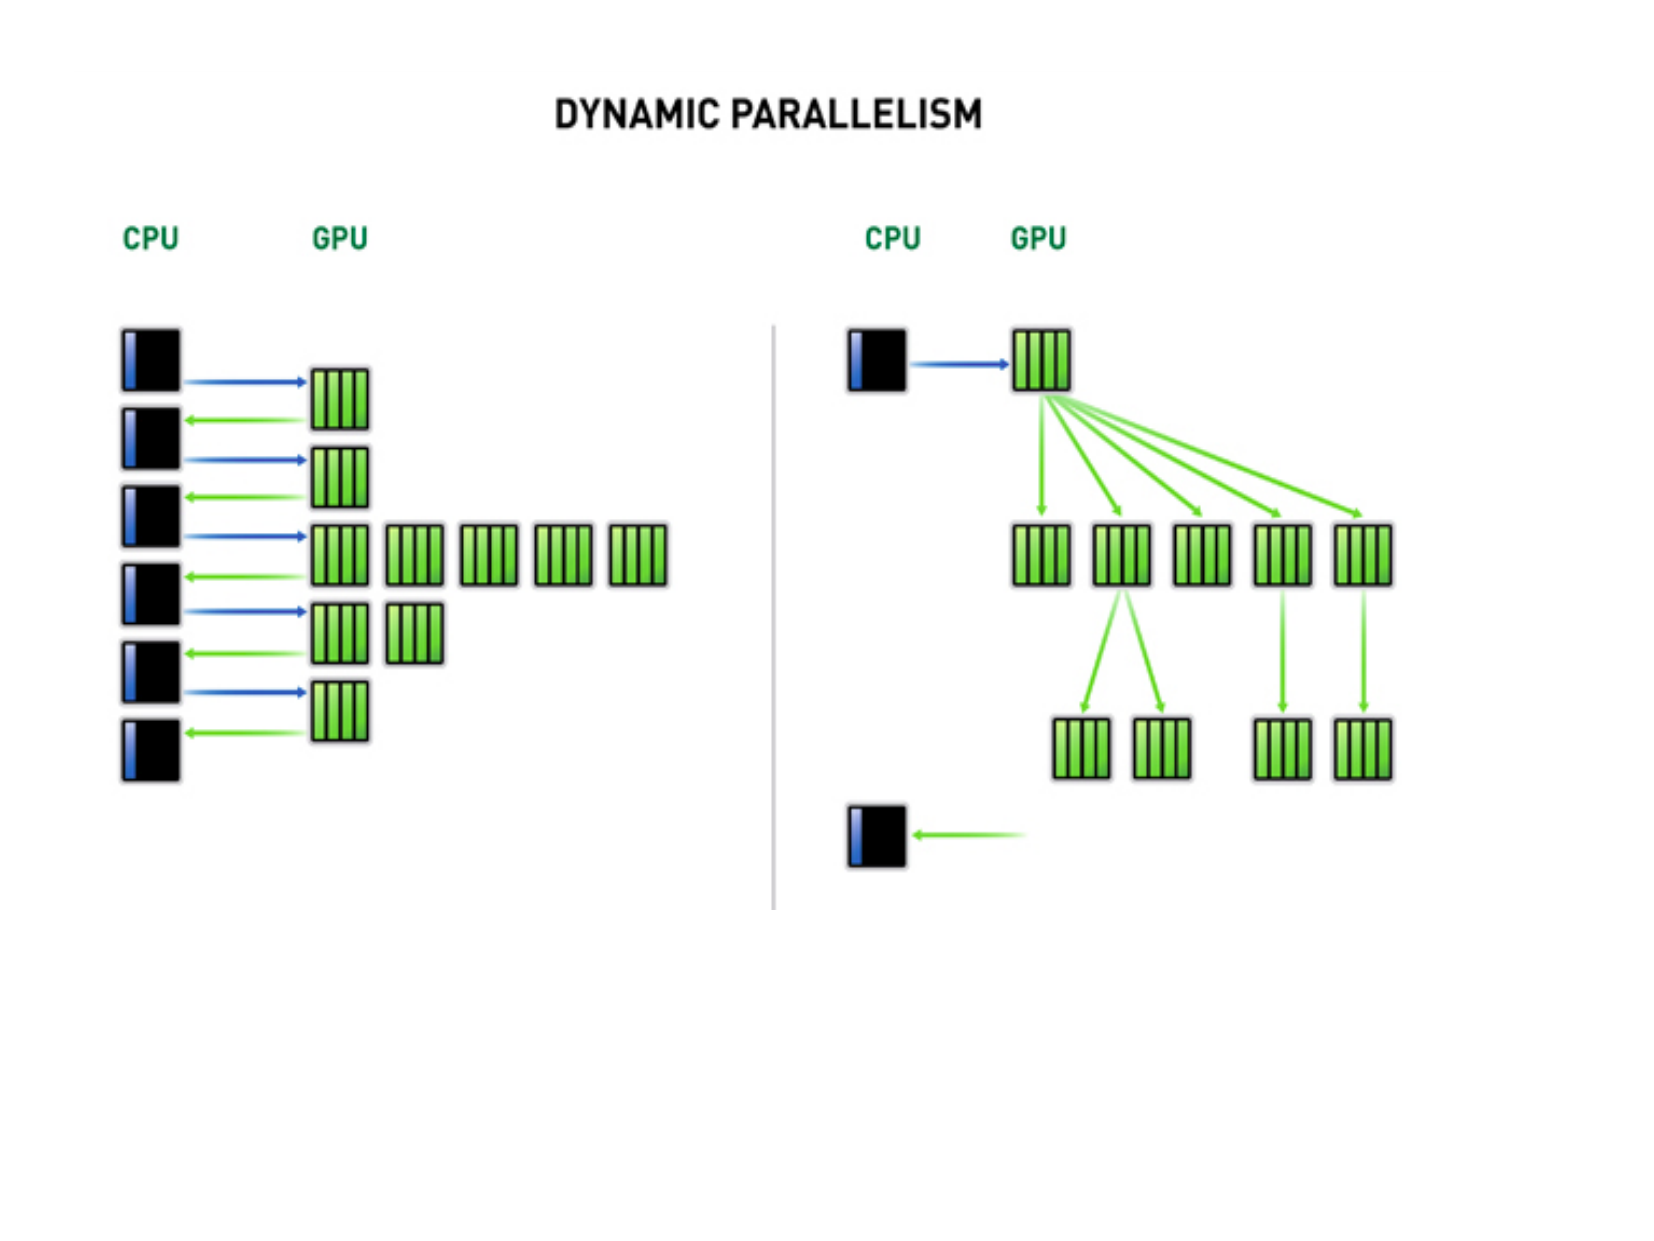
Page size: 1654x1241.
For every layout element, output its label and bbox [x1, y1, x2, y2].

picture [74, 70, 1453, 910]
